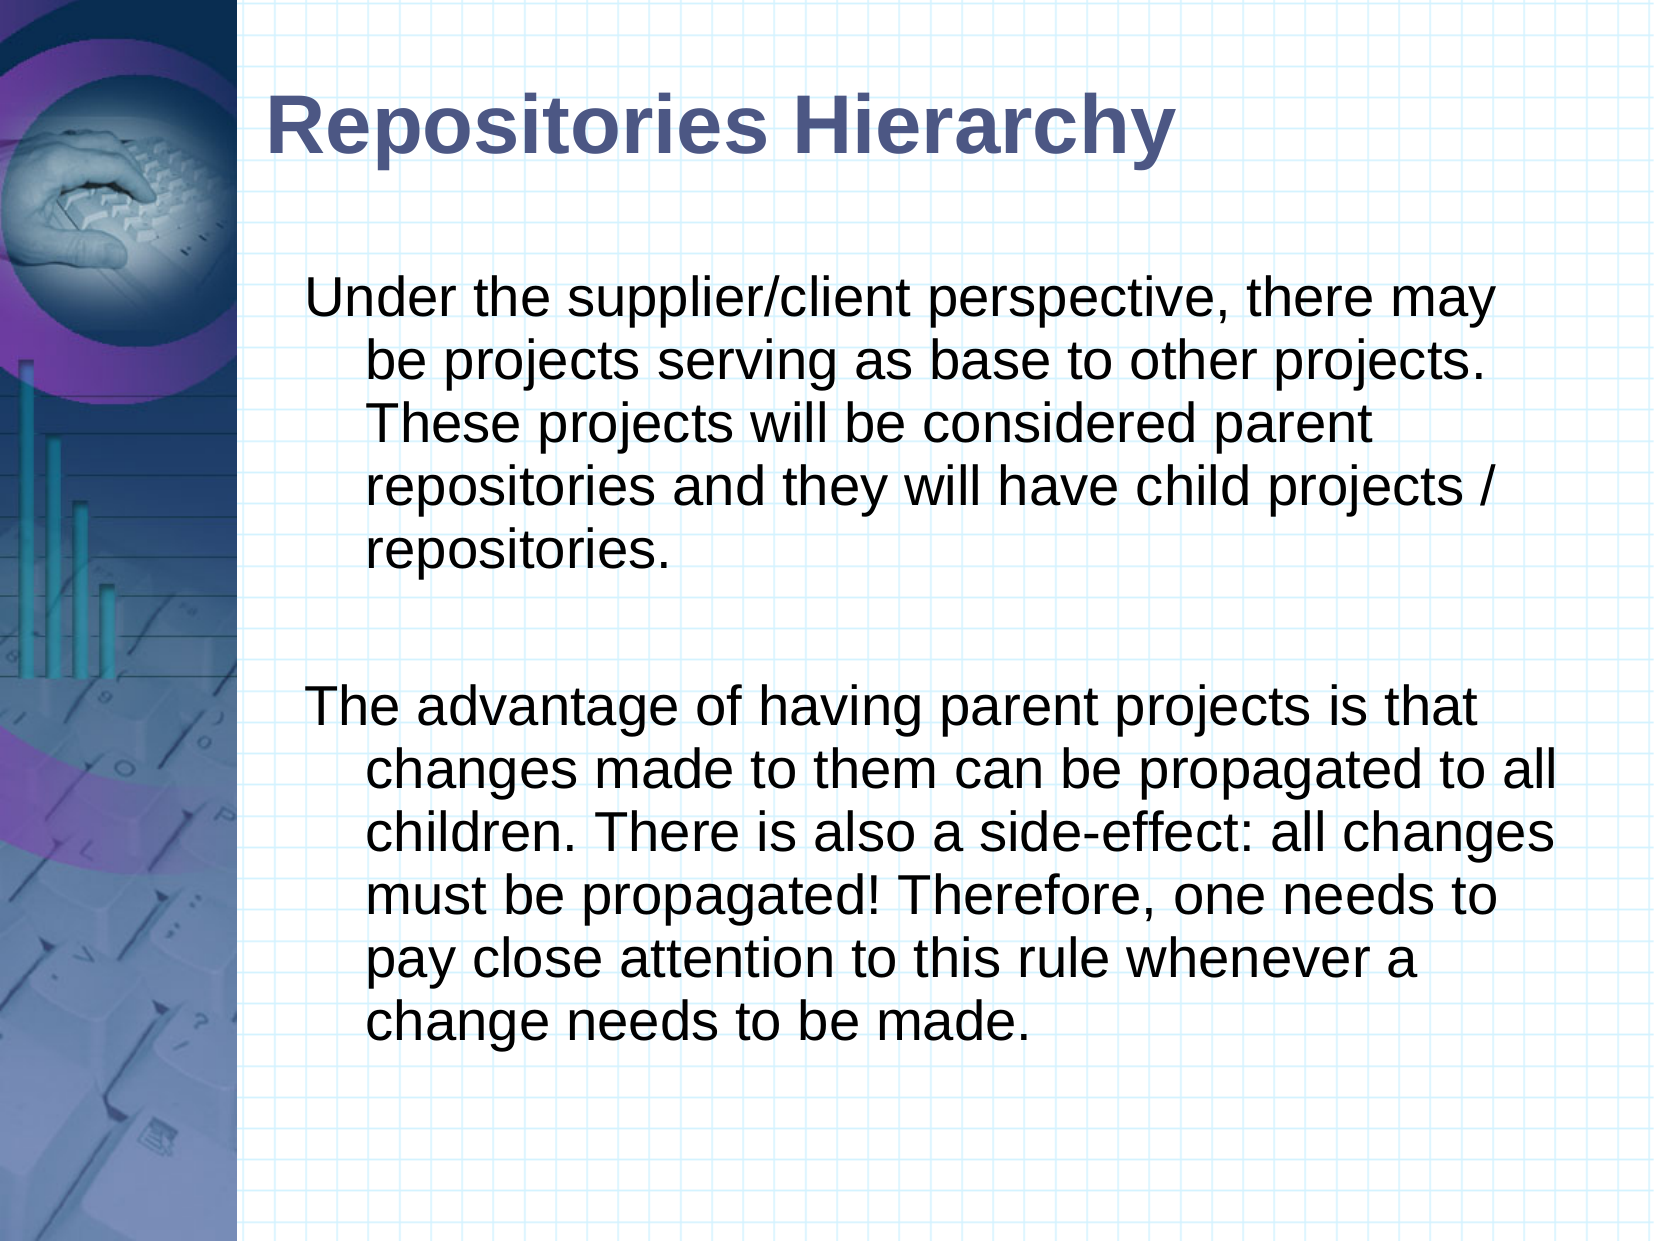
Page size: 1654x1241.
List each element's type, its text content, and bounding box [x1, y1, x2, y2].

list Under the supplier/client perspective, there may be projects serving as base to other projects. These projects will be considered parent repositories and they will have child projects / repositories. The advantage of having parent projects is that changes made to them can be propagated to all children. There is also a side-effect: all changes must be propagated! Therefore, one needs to pay close attention to this rule whenever a change needs to be made. [295, 265, 1565, 1209]
picture [0, 0, 1654, 1241]
title Repositories Hierarchy [265, 73, 1651, 178]
